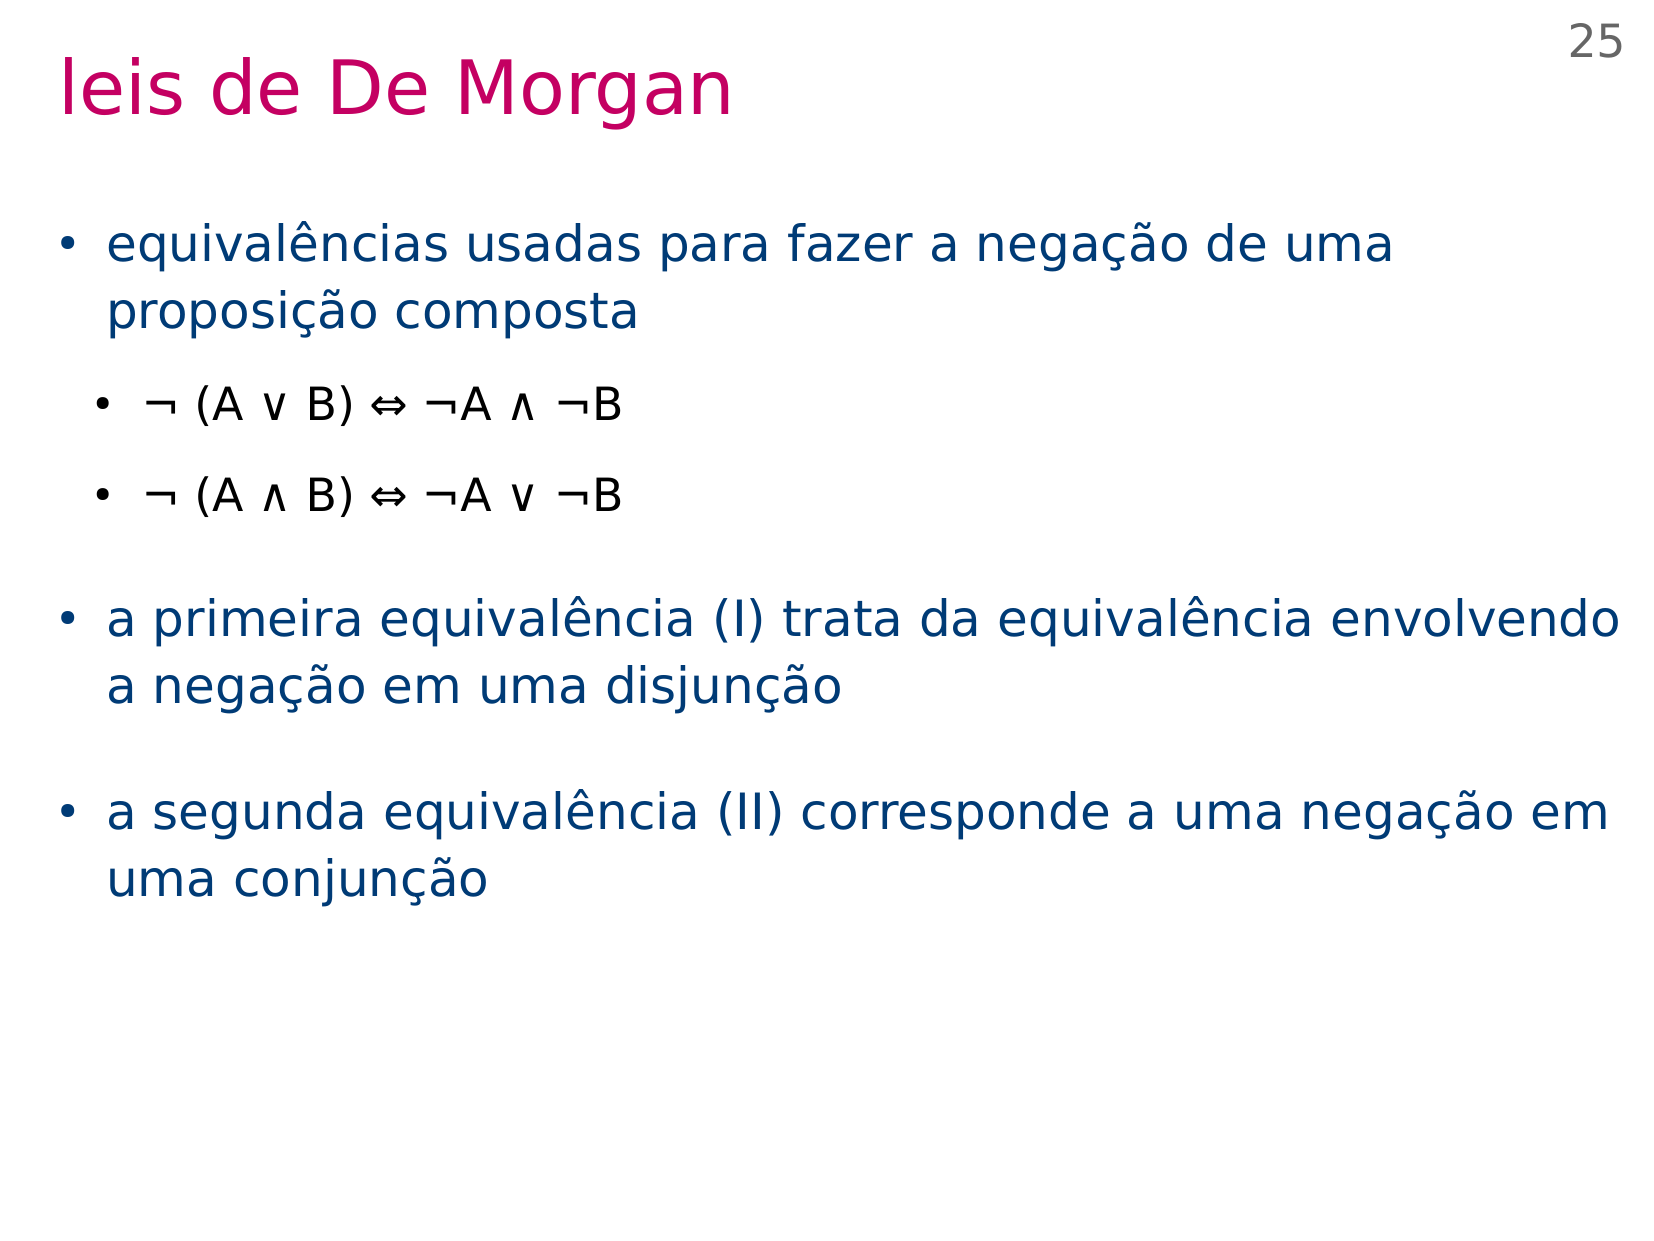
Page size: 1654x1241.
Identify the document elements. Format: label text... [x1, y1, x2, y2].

title leis de De Morgan [59, 29, 1625, 148]
list equivalências usadas para fazer a negação de uma proposição composta ¬ (A ∨ B) ⇔ ¬A ∧ ¬B ¬ (A ∧ B) ⇔ ¬A ∨ ¬B a primeira equivalência (I) trata da equivalência envolvendo a negação em uma disjunção a segunda equivalência (II) corresponde a uma negação em uma conjunção [59, 206, 1625, 1211]
